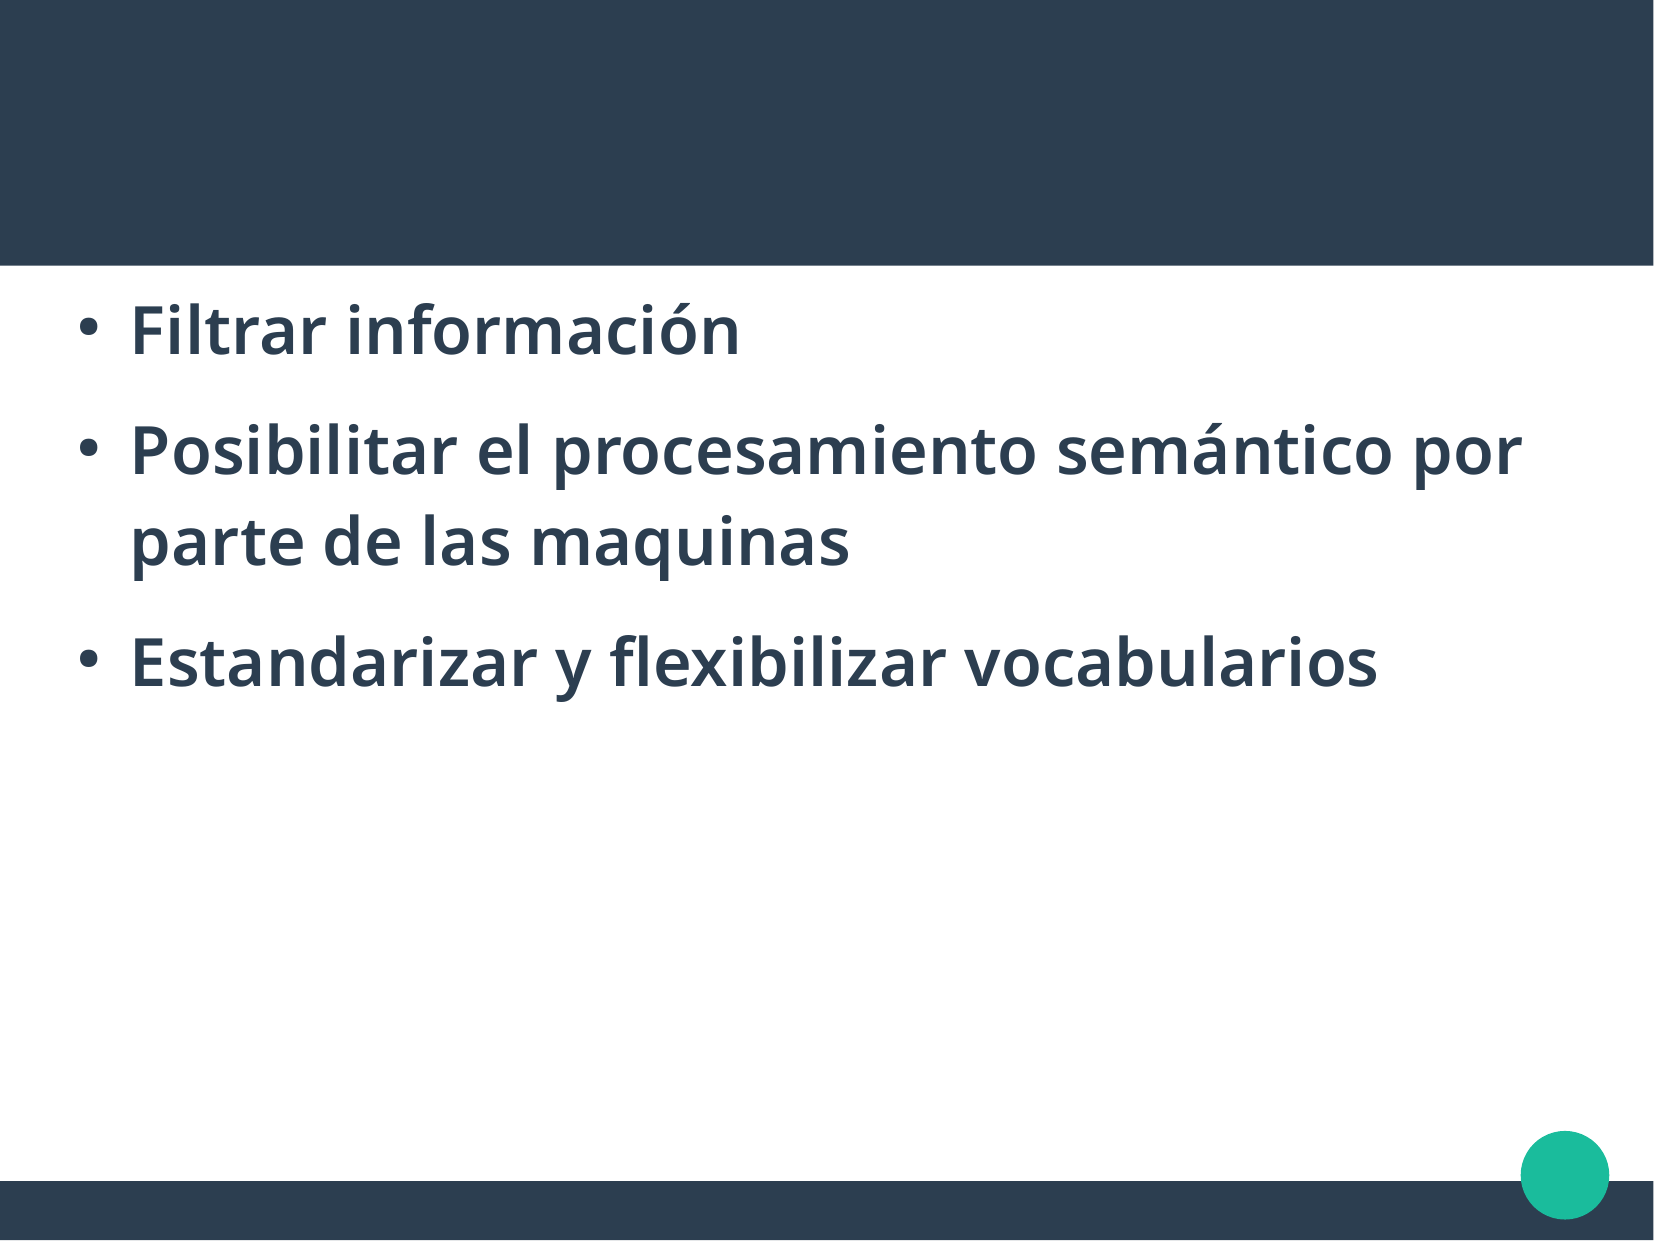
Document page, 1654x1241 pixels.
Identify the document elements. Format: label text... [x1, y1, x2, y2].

list Filtrar información Posibilitar el procesamiento semántico por parte de las maquinas Estandarizar y flexibilizar vocabularios [59, 283, 1595, 1152]
